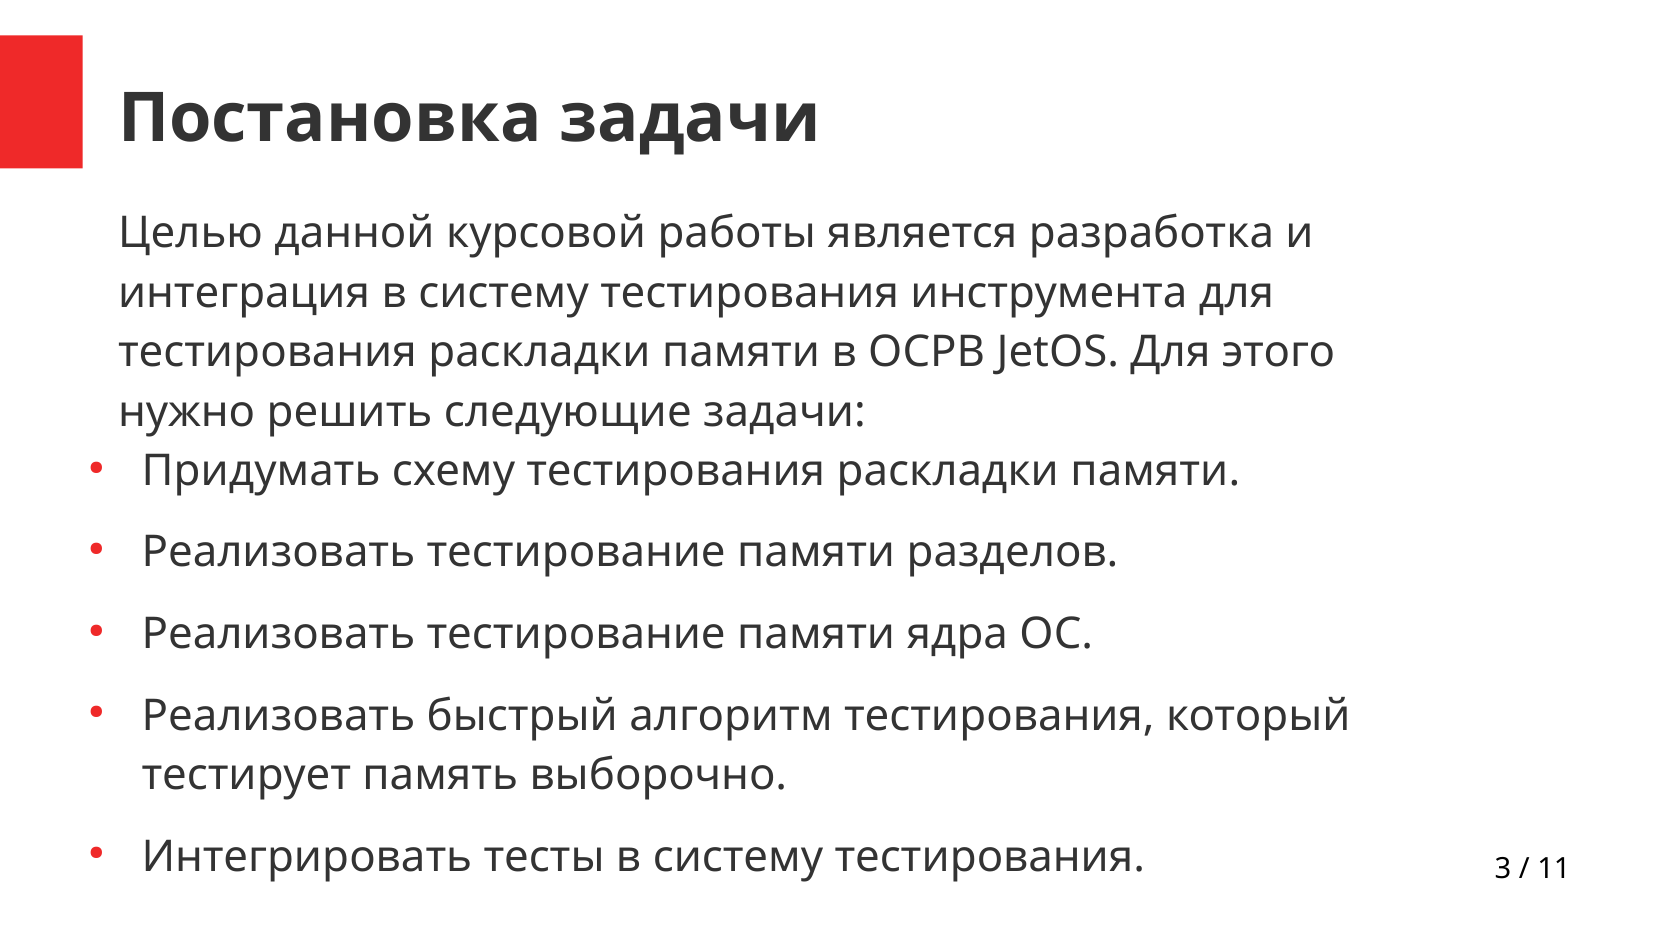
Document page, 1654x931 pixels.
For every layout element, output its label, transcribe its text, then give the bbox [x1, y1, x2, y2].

list Целью данной курсовой работы является разработка и интеграция в систему тестирования инструмента для тестирования раскладки памяти в ОСРВ JetOS. Для этого нужно решить следующие задачи: [47, 200, 1465, 351]
list Придумать схему тестирования раскладки памяти. Реализовать тестирование памяти разделов. Реализовать тестирование памяти ядра ОС. Реализовать быстрый алгоритм тестирования, который тестирует память выборочно. Интегрировать тесты в систему тестирования. [70, 356, 1489, 875]
title Постановка задачи [118, 37, 1571, 193]
